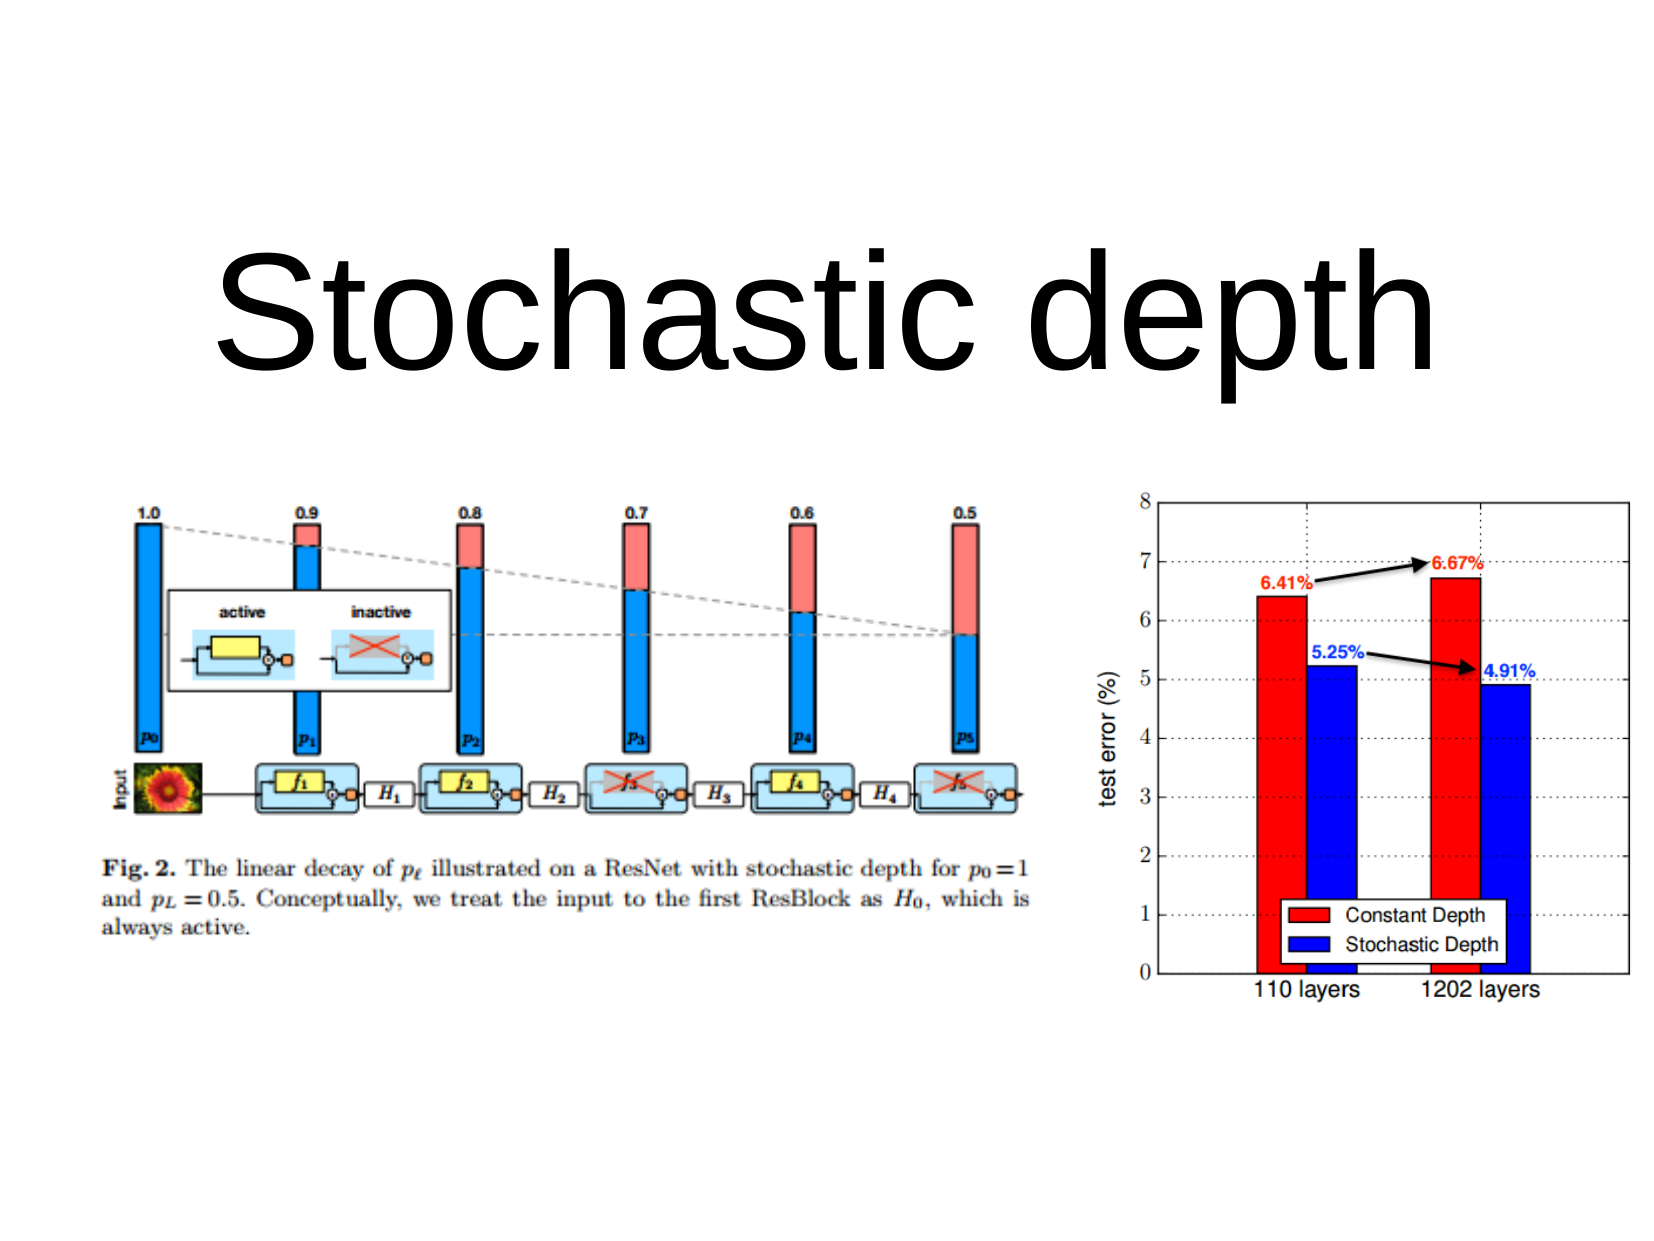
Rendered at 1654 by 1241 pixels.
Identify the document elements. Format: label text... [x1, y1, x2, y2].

picture [1092, 878, 1643, 1004]
text_box Stochastic depth [0, 118, 1654, 878]
picture [88, 878, 1043, 945]
